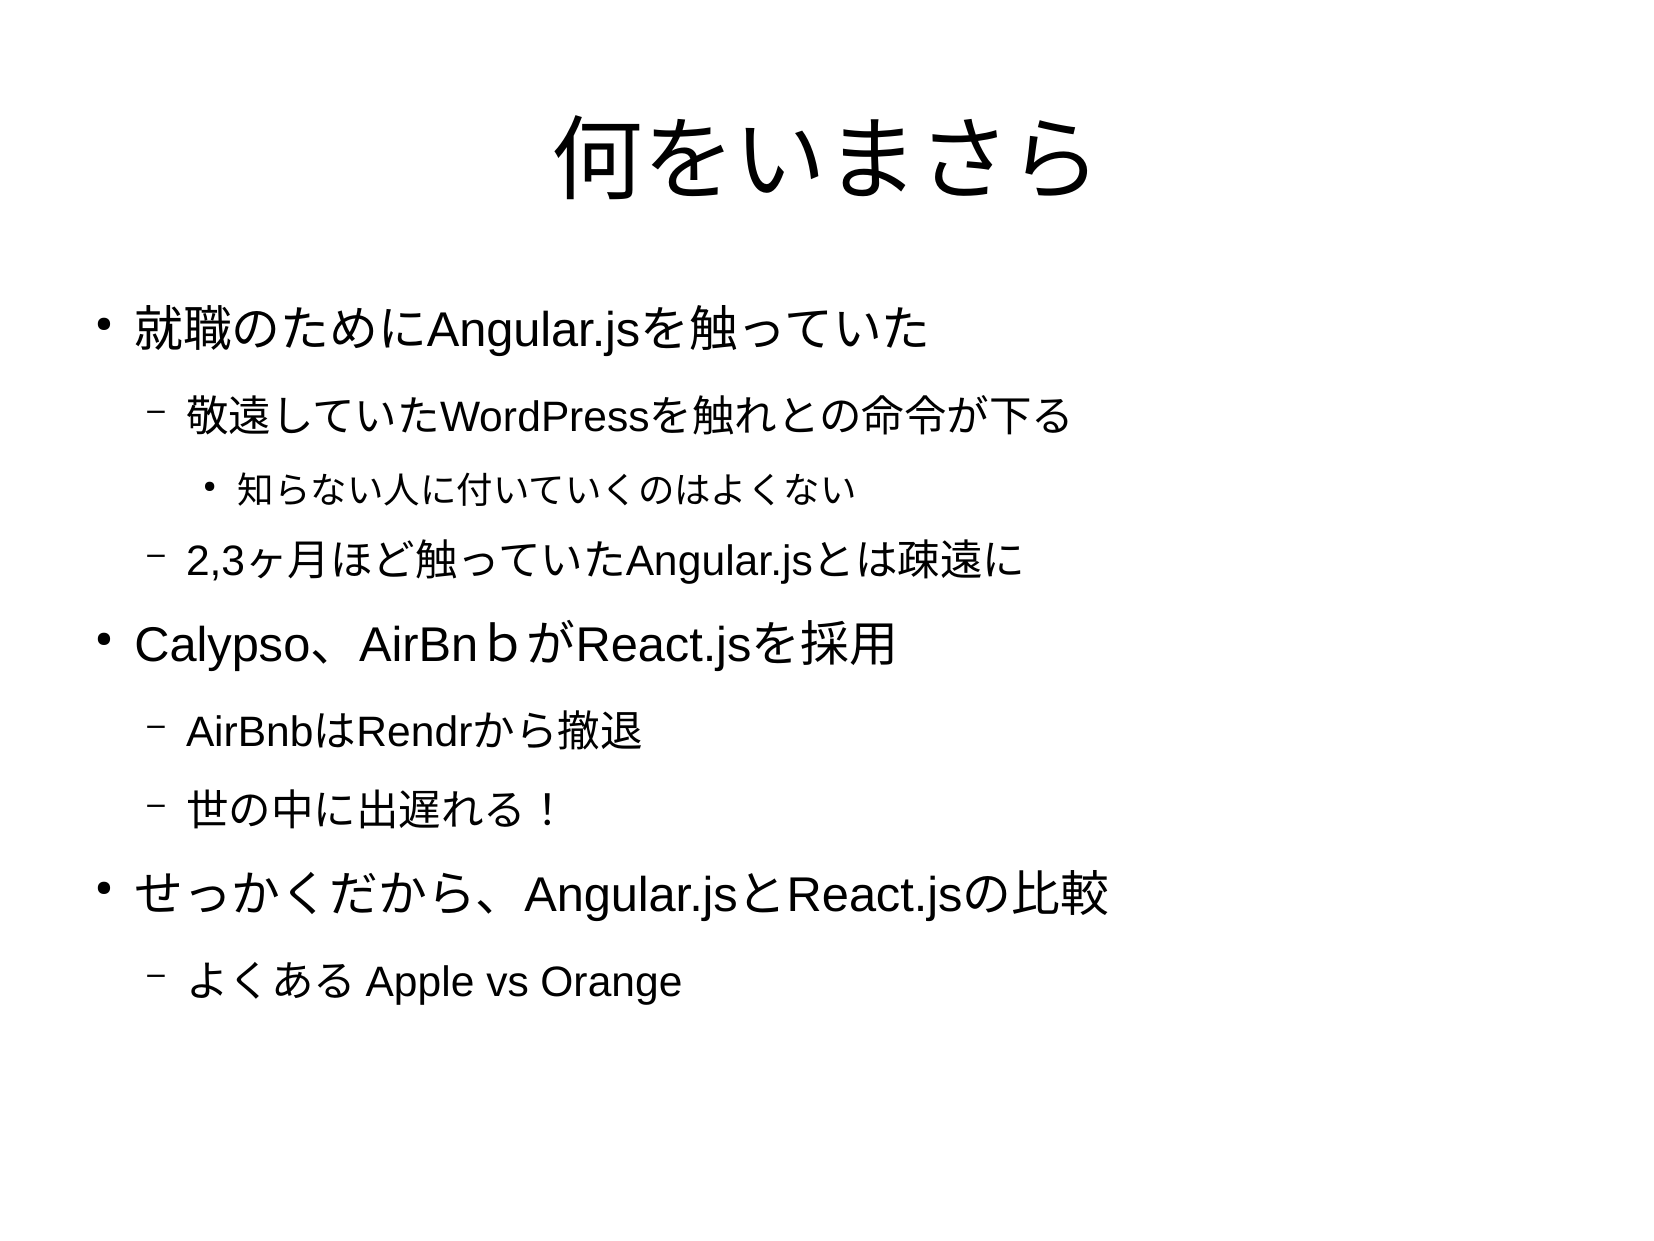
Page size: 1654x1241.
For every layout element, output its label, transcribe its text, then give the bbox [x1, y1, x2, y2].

list 就職のためにAngular.jsを触っていた 敬遠していたWordPressを触れとの命令が下る 知らない人に付いていくのはよくない 2,3ヶ月ほど触っていたAngular.jsとは疎遠に Calypso、AirBnｂがReact.jsを採用 AirBnbはRendrから撤退 世の中に出遅れる！ せっかくだから、Angular.jsとReact.jsの比較 よくある Apple vs Orange [82, 290, 1571, 1010]
title 何をいまさら [82, 49, 1571, 257]
